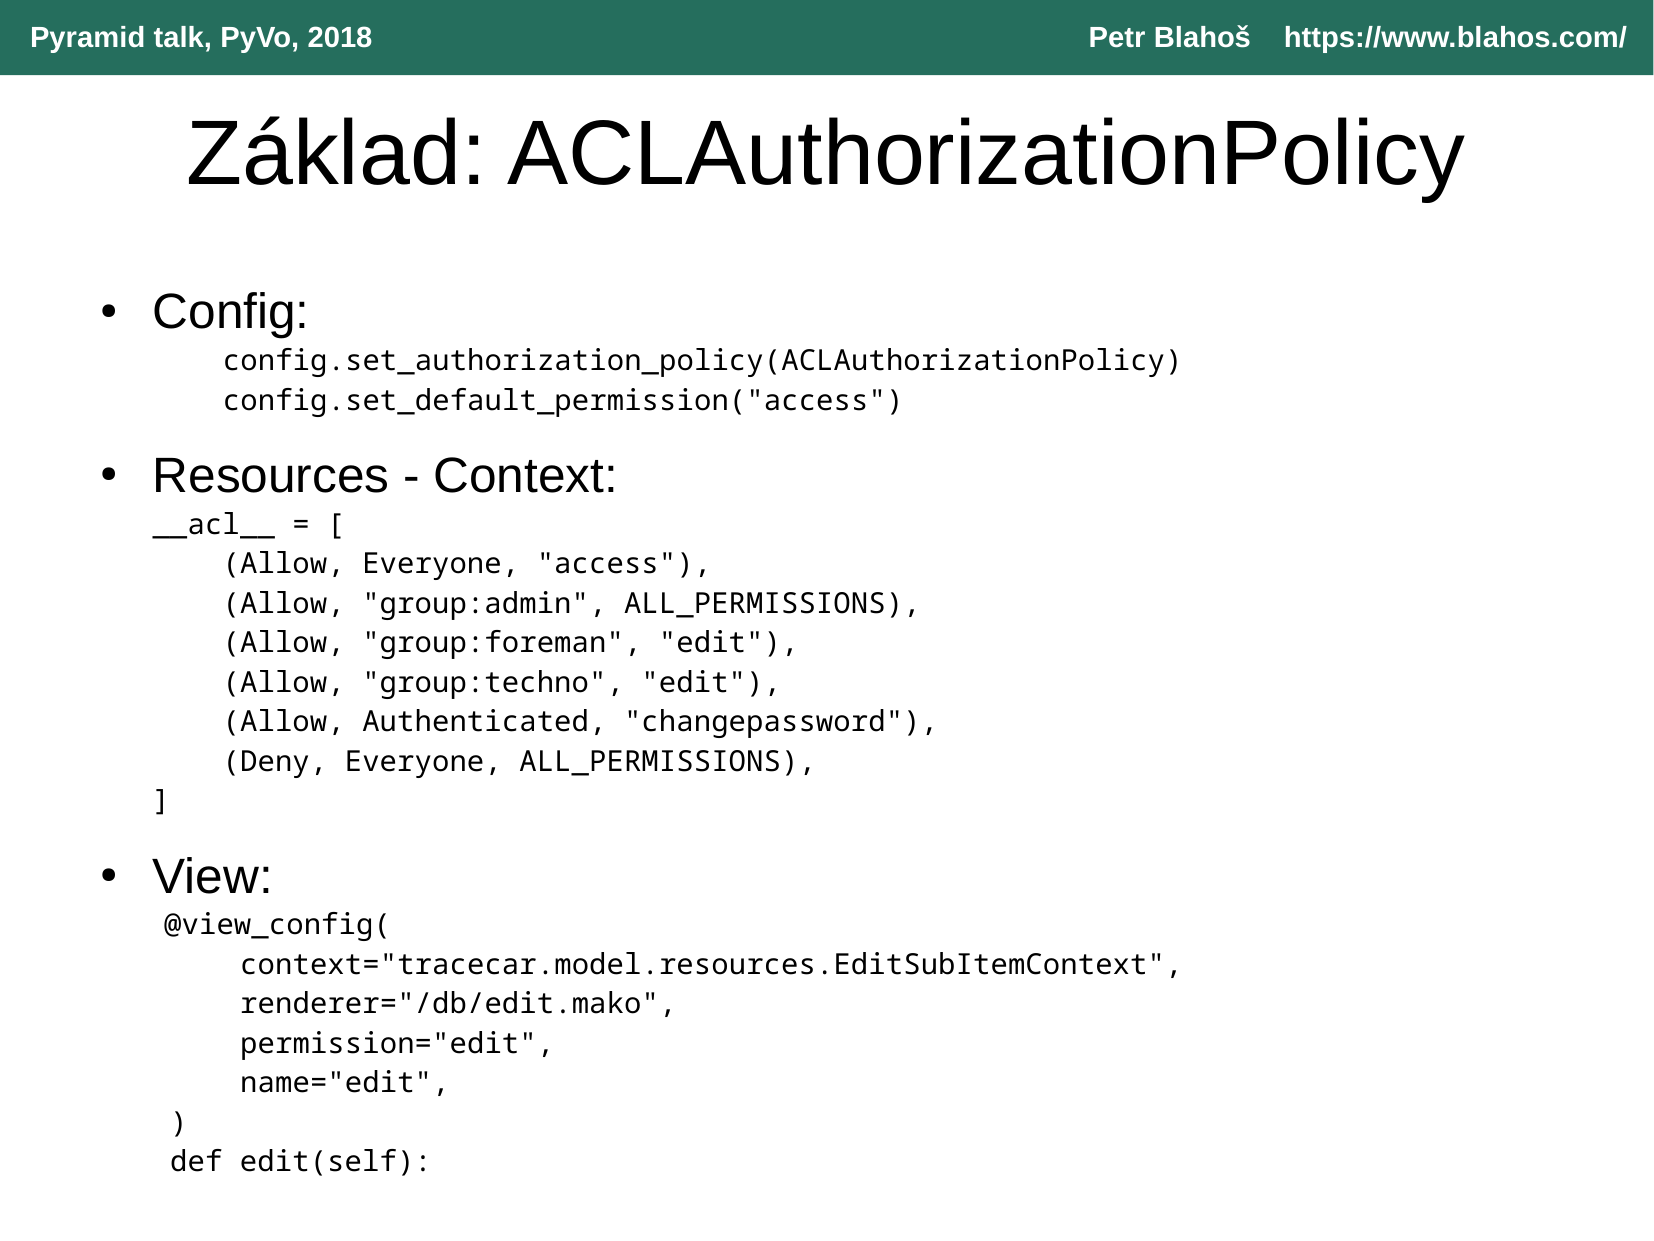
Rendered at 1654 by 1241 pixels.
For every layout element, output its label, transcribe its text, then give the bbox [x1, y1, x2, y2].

title Základ: ACLAuthorizationPolicy [82, 49, 1571, 257]
list Config: config.set_authorization_policy(ACLAuthorizationPolicy) config.set_default_permission("access") Resources - Context: __acl__ = [ (Allow, Everyone, "access"), (Allow, "group:admin", ALL_PERMISSIONS), (Allow, "group:foreman", "edit"), (Allow, "group:techno", "edit"), (Allow, Authenticated, "changepassword"), (Deny, Everyone, ALL_PERMISSIONS), ] View: @view_config( context="tracecar.model.resources.EditSubItemContext", renderer="/db/edit.mako", permission="edit", name="edit", ) def edit(self): [82, 284, 1571, 1186]
